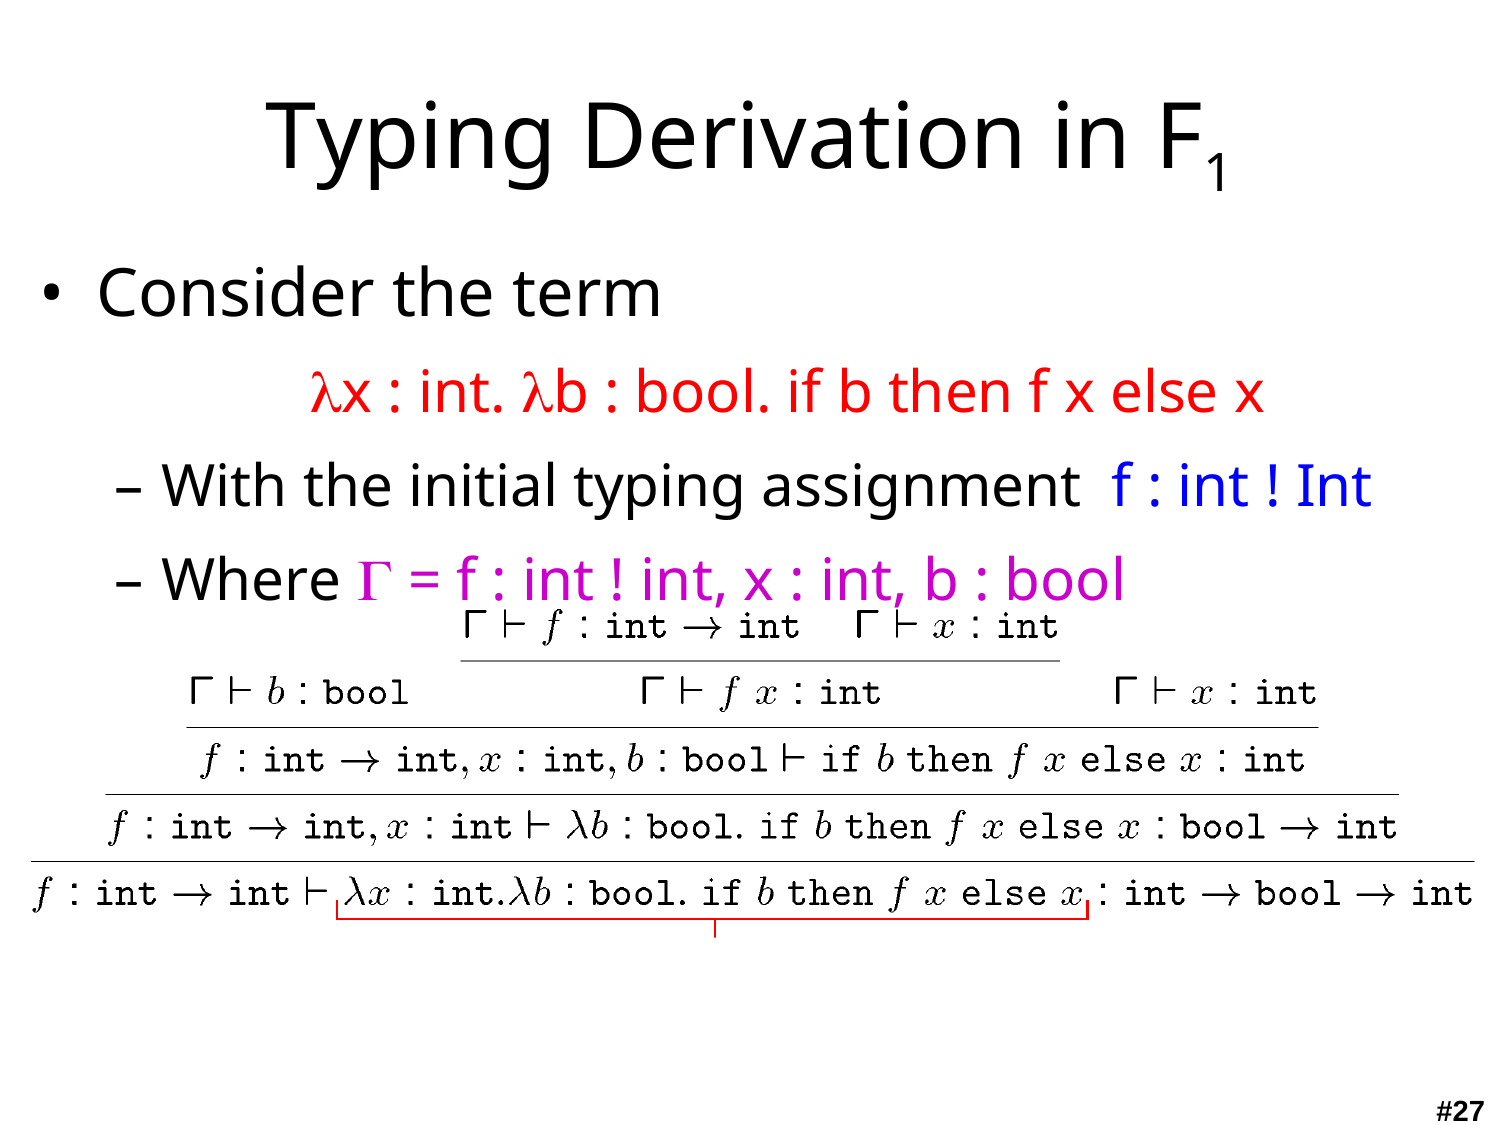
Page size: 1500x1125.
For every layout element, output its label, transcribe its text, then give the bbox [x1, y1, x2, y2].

picture [31, 609, 1476, 913]
title Typing Derivation in F1 [24, 45, 1476, 233]
list Consider the term x : int. b : bool. if b then f x else x With the initial typing assignment f : int ! Int Where  = f : int ! int, x : int, b : bool [338, 913, 1086, 918]
list Consider the term x : int. b : bool. if b then f x else x With the initial typing assignment f : int ! Int Where  = f : int ! int, x : int, b : bool [24, 237, 1476, 1084]
